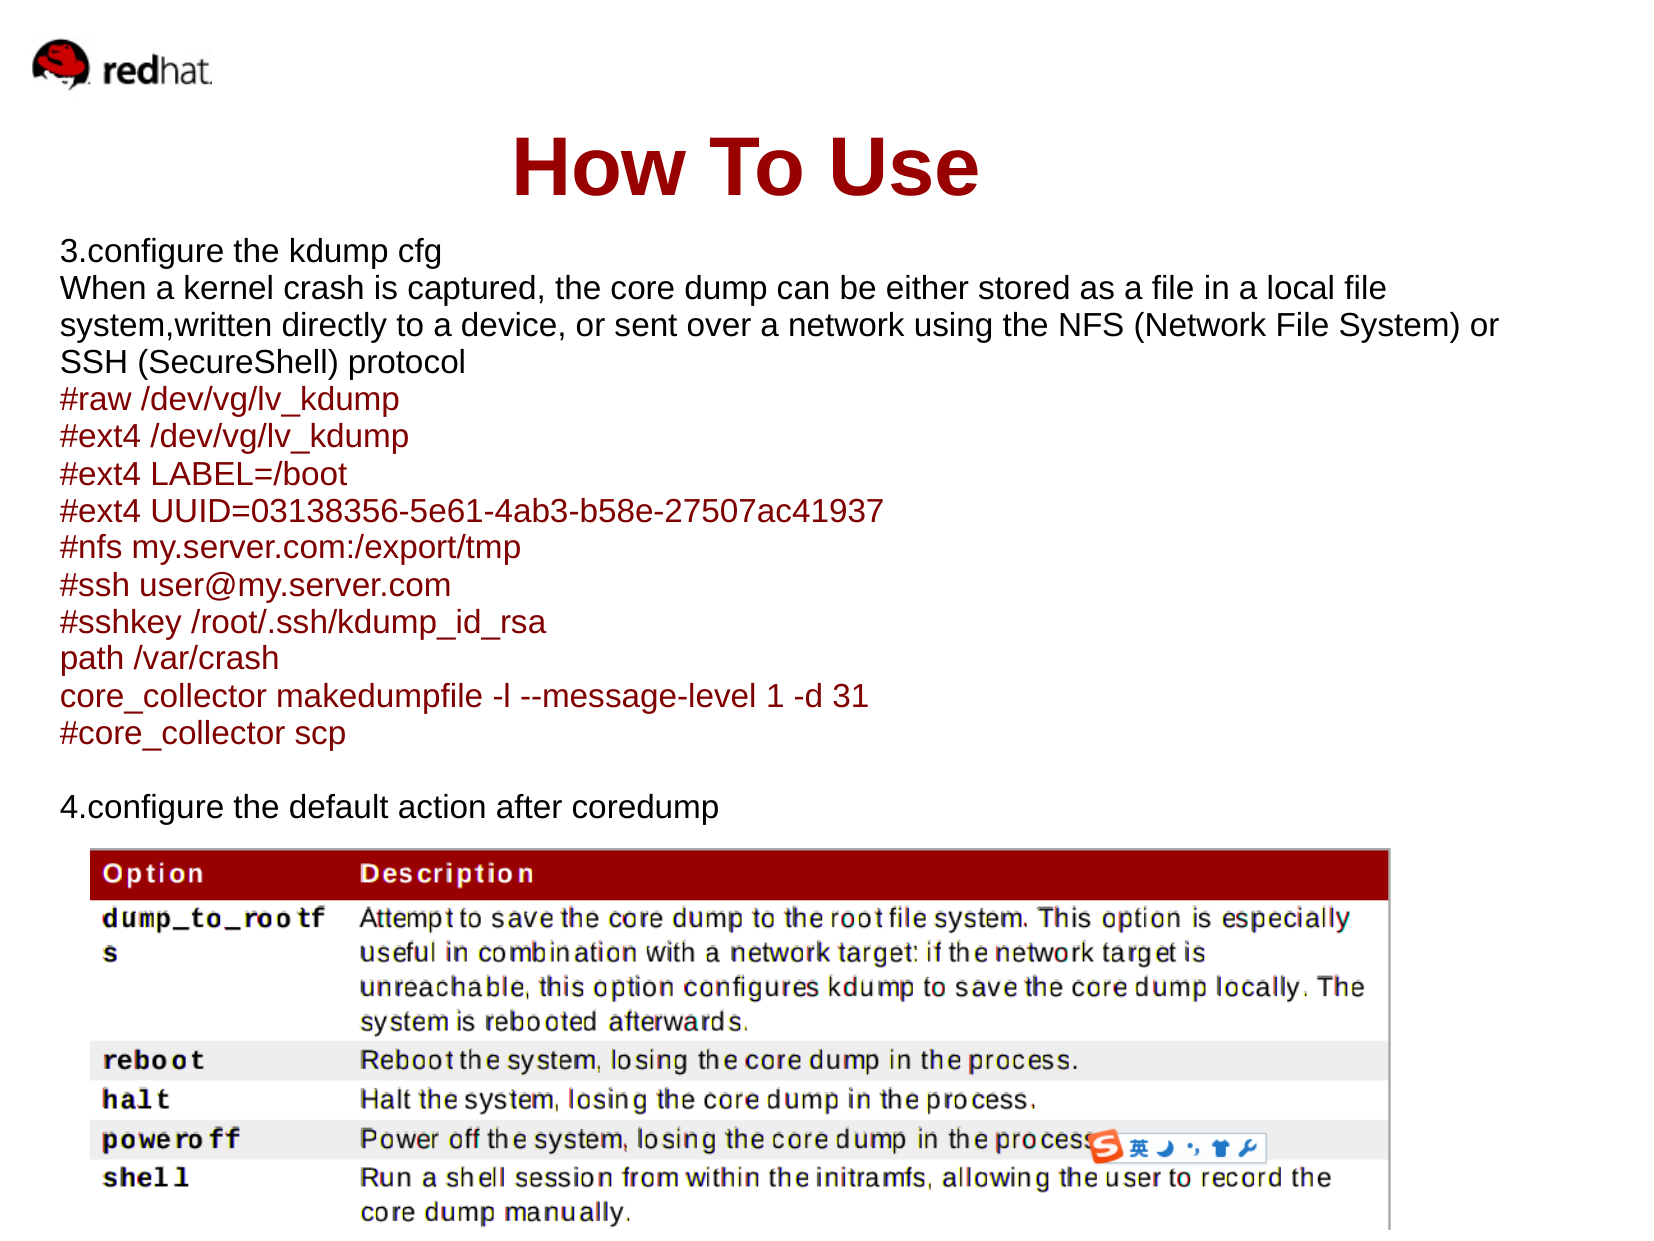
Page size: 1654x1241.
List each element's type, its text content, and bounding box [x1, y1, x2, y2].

picture [90, 848, 1396, 1231]
text_box How To Use [150, 112, 1313, 225]
picture [31, 37, 212, 98]
text_box 3.configure the kdump cfg When a kernel crash is captured, the core dump can be either stored as a file in a local file system,written directly to a device, or sent over a network using the NFS (Network File System) or SSH (SecureShell) protocol #raw /dev/vg/lv_kdump #ext4 /dev/vg/lv_kdump #ext4 LABEL=/boot #ext4 UUID=03138356-5e61-4ab3-b58e-27507ac41937 #nfs my.server.com:/export/tmp #ssh user@my.server.com #sshkey /root/.ssh/kdump_id_rsa path /var/crash core_collector makedumpfile -l --message-level 1 -d 31 #core_collector scp 4.configure the default action after coredump [45, 225, 1576, 1009]
